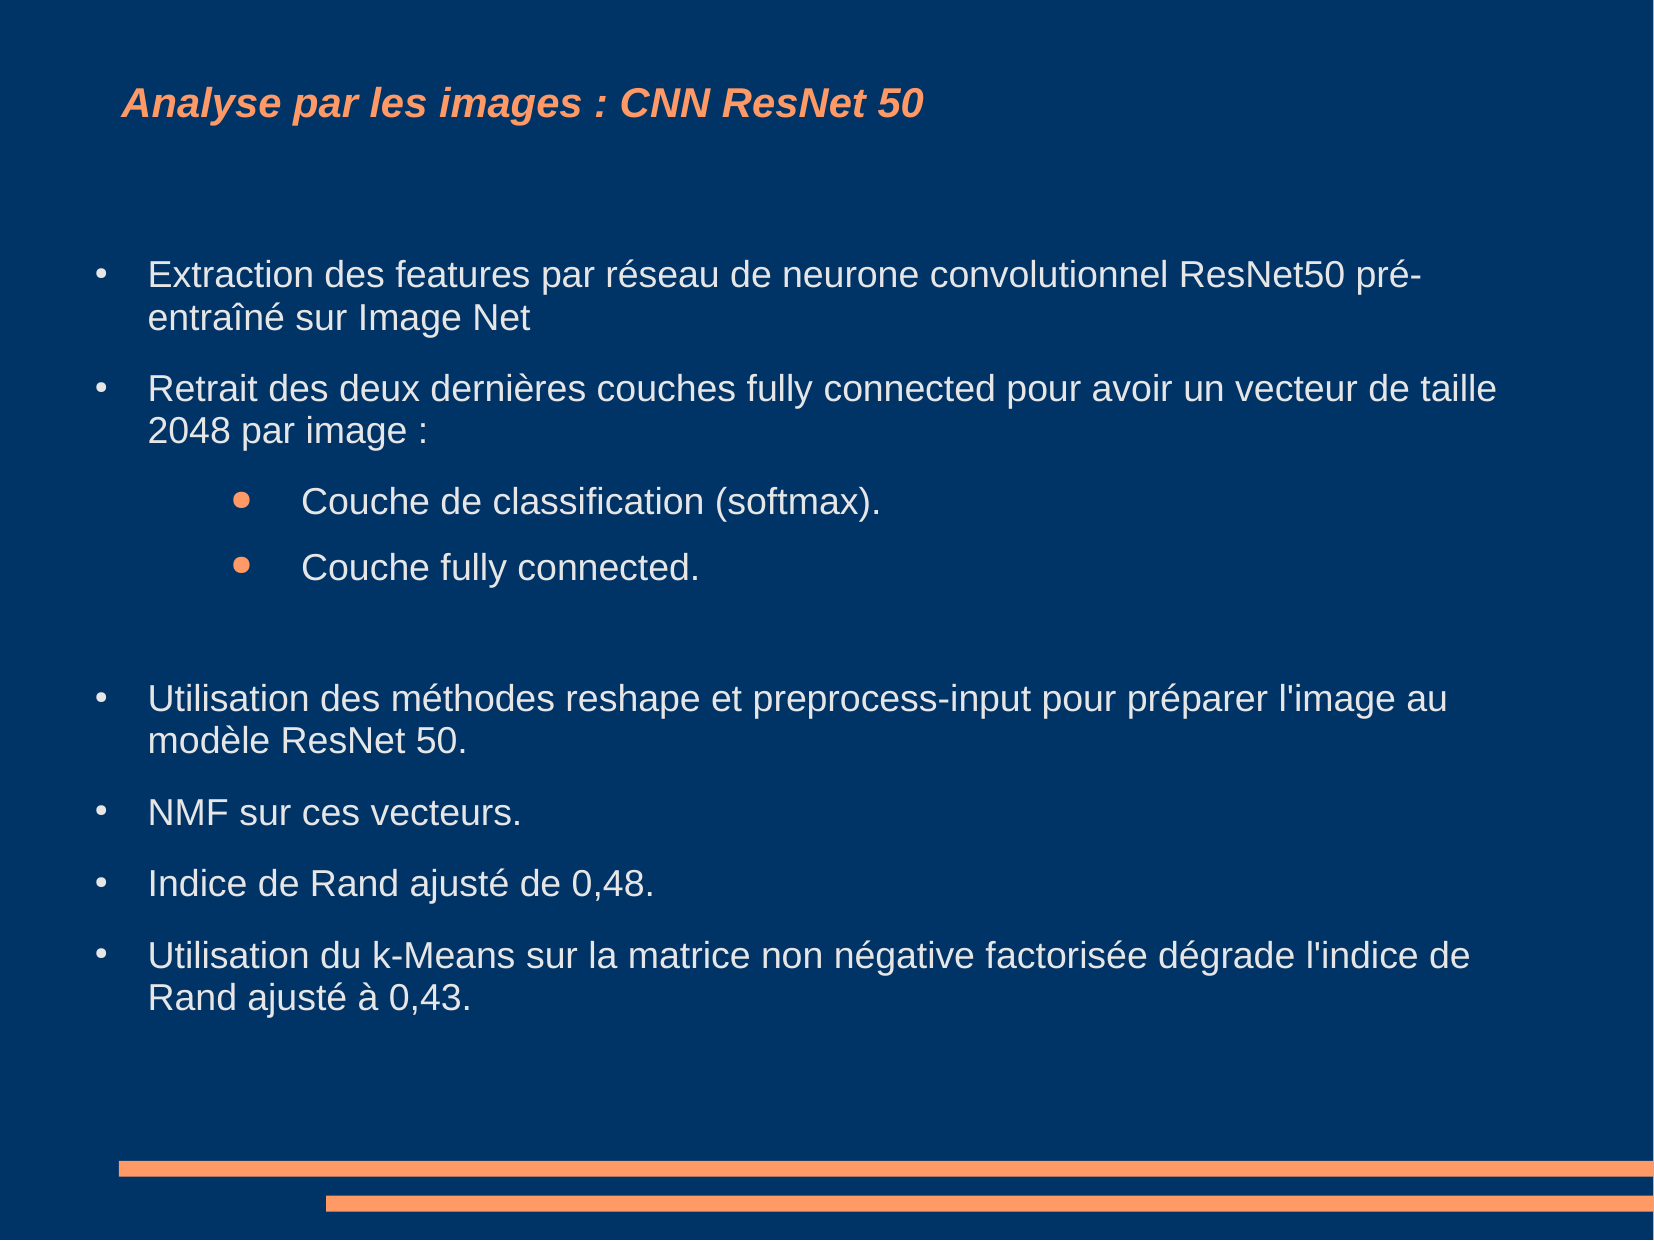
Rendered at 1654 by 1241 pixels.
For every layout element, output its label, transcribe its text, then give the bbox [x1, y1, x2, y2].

title Analyse par les images : CNN ResNet 50 [121, 28, 1534, 177]
list Extraction des features par réseau de neurone convolutionnel ResNet50 pré-entraîné sur Image Net Retrait des deux dernières couches fully connected pour avoir un vecteur de taille 2048 par image : Couche de classification (softmax). Couche fully connected. Utilisation des méthodes reshape et preprocess-input pour préparer l'image au modèle ResNet 50. NMF sur ces vecteurs. Indice de Rand ajusté de 0,48. Utilisation du k-Means sur la matrice non négative factorisée dégrade l'indice de Rand ajusté à 0,43. [76, 253, 1516, 1019]
